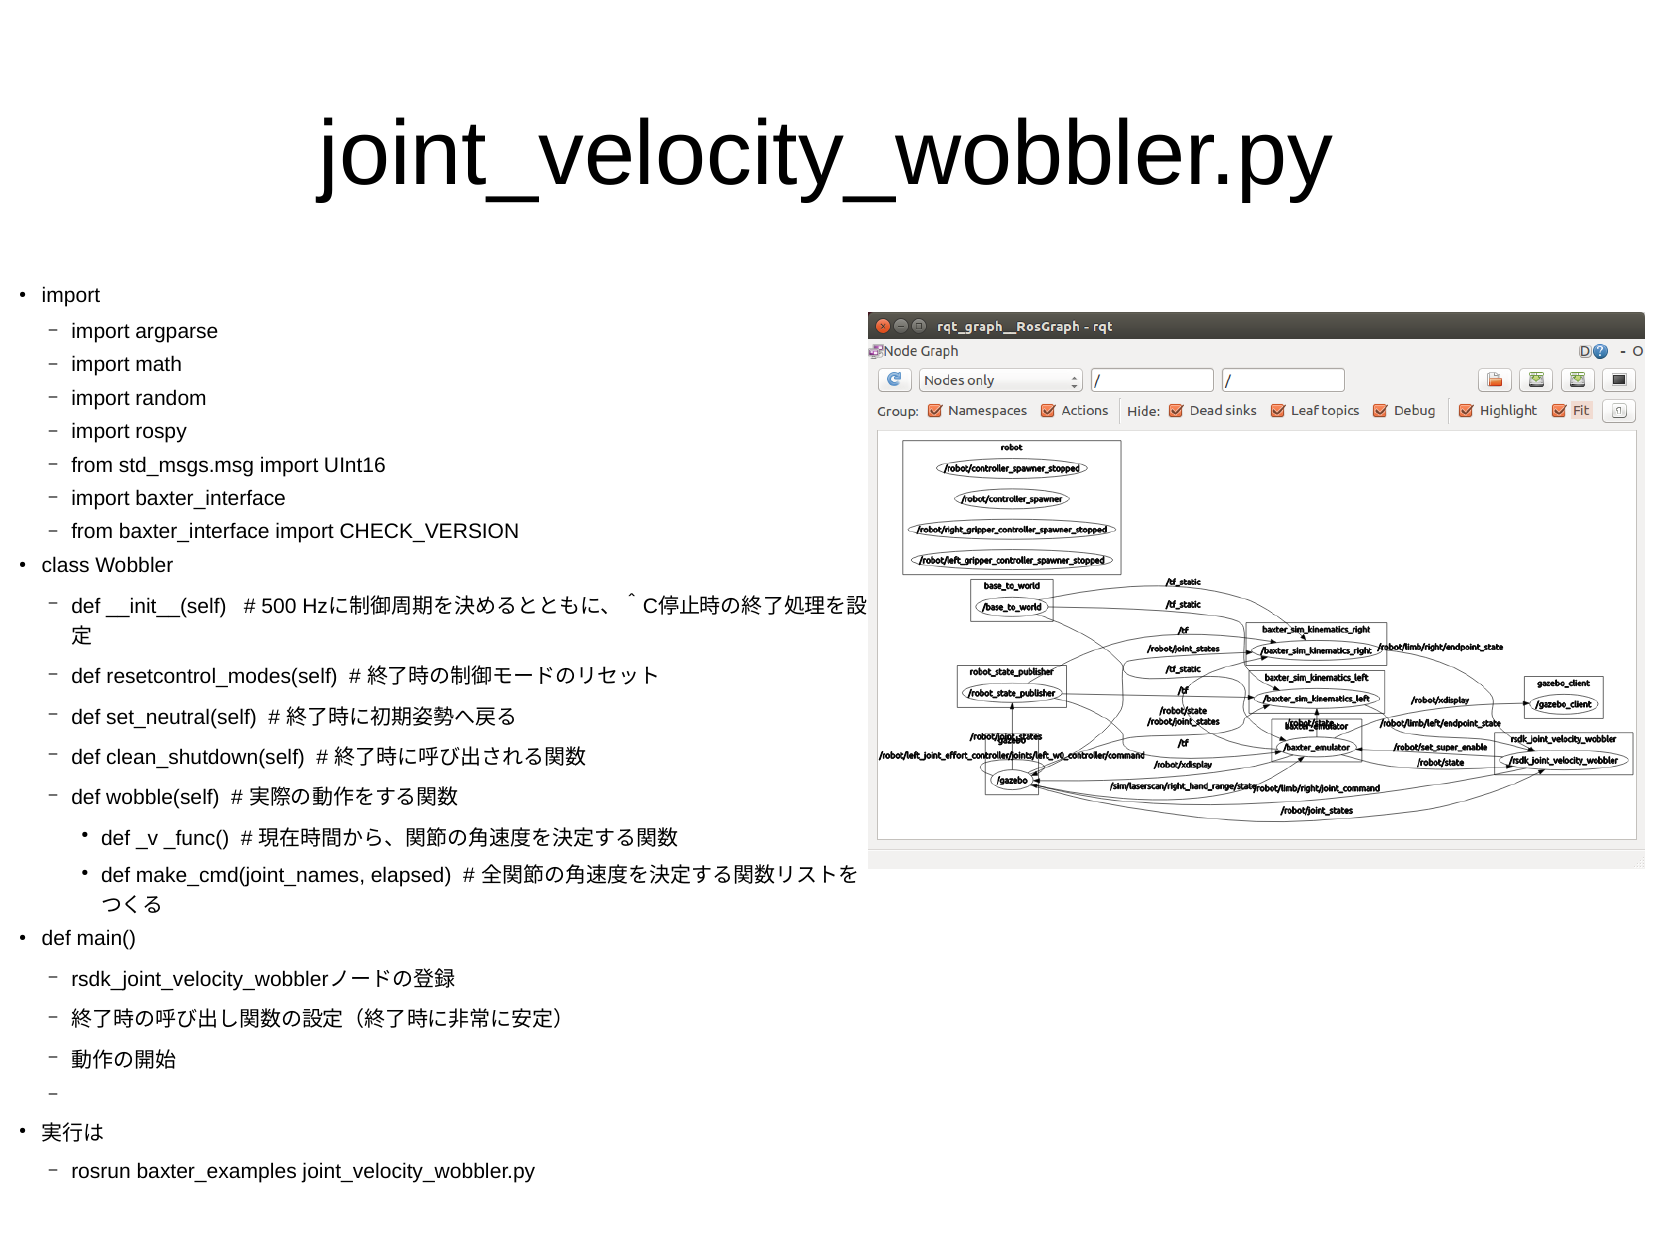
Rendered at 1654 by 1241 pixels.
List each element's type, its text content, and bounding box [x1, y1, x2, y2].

list import import argparse import math import random import rospy from std_msgs.msg import UInt16 import baxter_interface from baxter_interface import CHECK_VERSION class Wobbler def __init__(self) # 500 Hzに制御周期を決めるとともに、＾C停止時の終了処理を設定 def resetcontrol_modes(self) # 終了時の制御モードのリセット def set_neutral(self) # 終了時に初期姿勢へ戻る def clean_shutdown(self) # 終了時に呼び出される関数 def wobble(self) # 実際の動作をする関数 def _v _func() # 現在時間から、関節の角速度を決定する関数 def make_cmd(joint_names, elapsed) # 全関節の角速度を決定する関数リストをつくる def main() rsdk_joint_velocity_wobblerノードの登録 終了時の呼び出し関数の設定（終了時に非常に安定） 動作の開始 実行は rosrun baxter_examples joint_velocity_wobbler.py [11, 283, 875, 1193]
picture [875, 312, 1645, 869]
title joint_velocity_wobbler.py [82, 49, 1571, 257]
